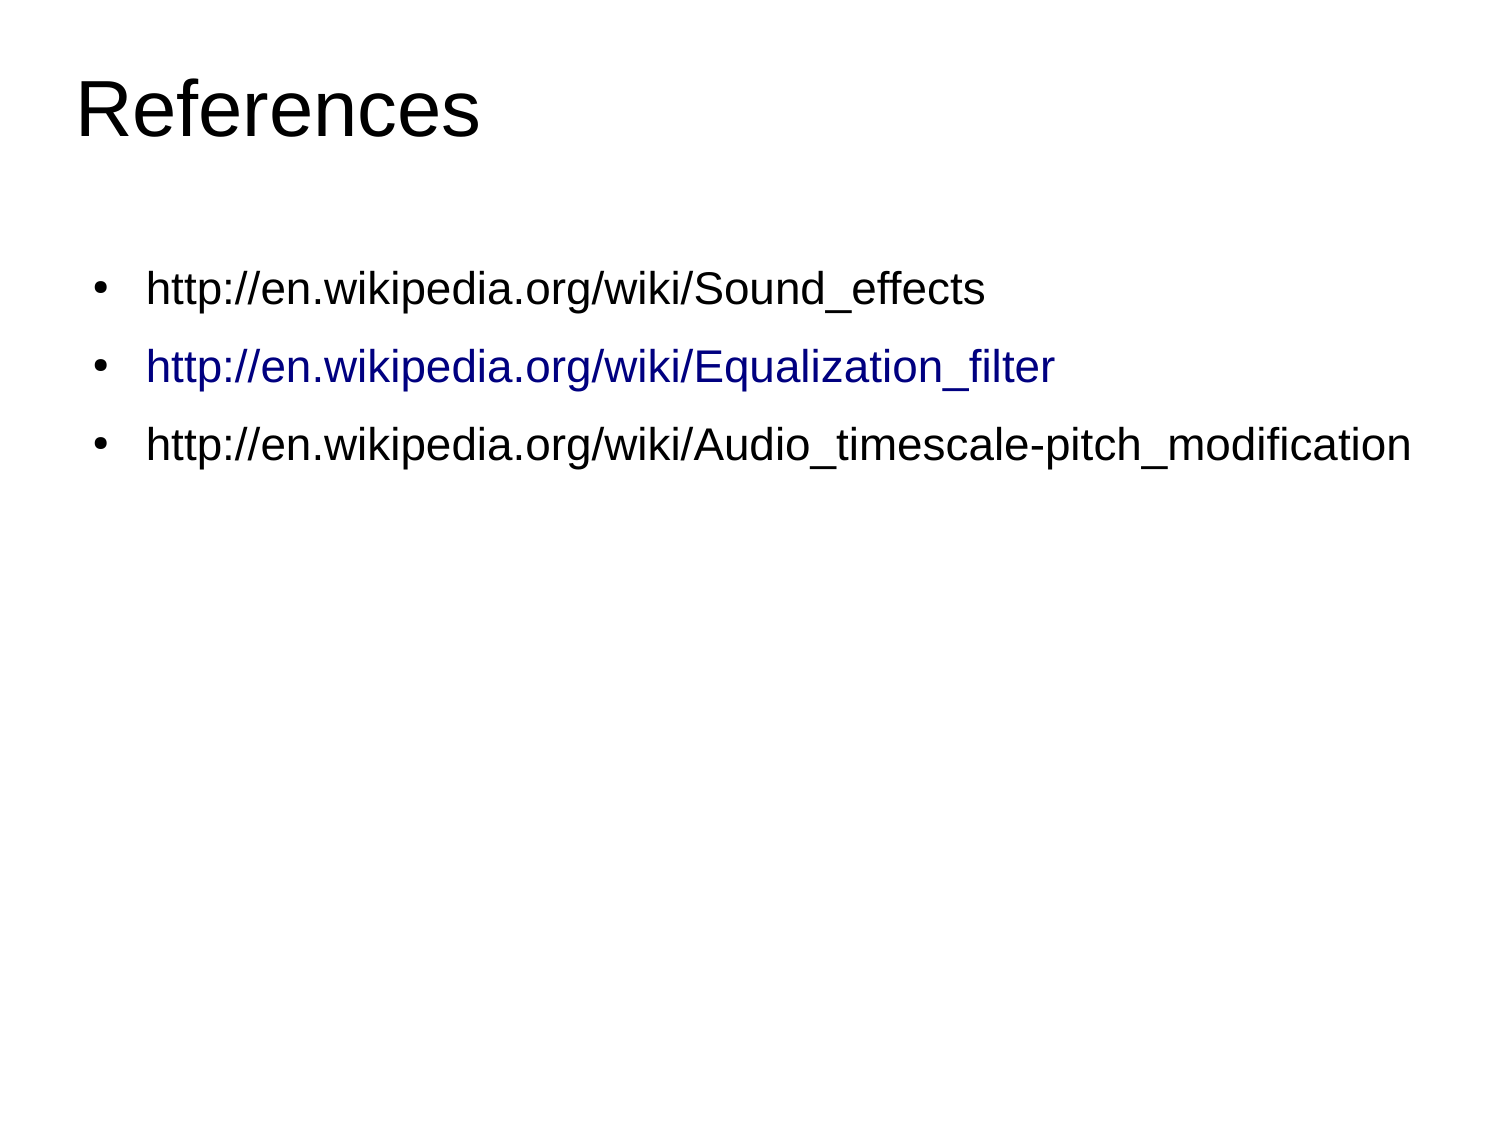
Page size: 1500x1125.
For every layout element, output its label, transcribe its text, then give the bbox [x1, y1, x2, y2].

list http://en.wikipedia.org/wiki/Sound_effects http://en.wikipedia.org/wiki/Equalization_filter http://en.wikipedia.org/wiki/Audio_timescale-pitch_modification [75, 263, 1425, 916]
title References [75, 15, 1425, 203]
